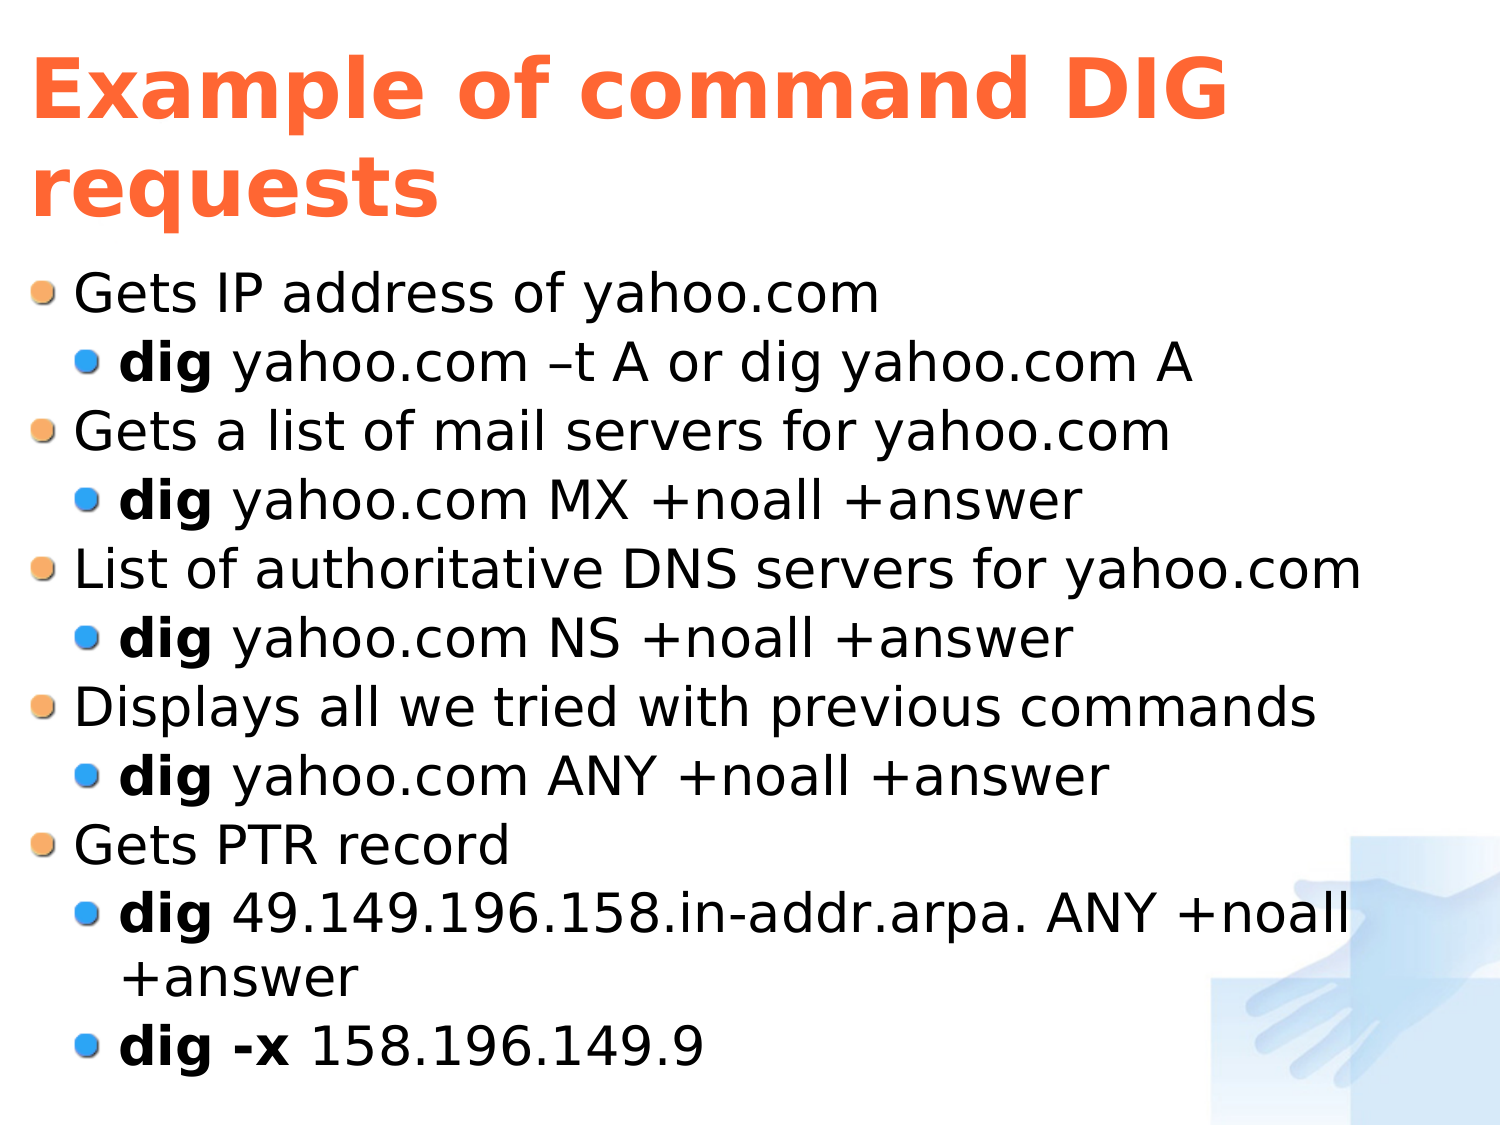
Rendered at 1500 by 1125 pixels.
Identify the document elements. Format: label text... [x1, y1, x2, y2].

title Example of command DIG requests [29, 21, 1477, 257]
list Gets IP address of yahoo.com dig yahoo.com –t A or dig yahoo.com A Gets a list of mail servers for yahoo.com dig yahoo.com MX +noall +answer List of authoritative DNS servers for yahoo.com dig yahoo.com NS +noall +answer Displays all we tried with previous commands dig yahoo.com ANY +noall +answer Gets PTR record dig 49.149.196.158.in-addr.arpa. ANY +noall +answer dig -x 158.196.149.9 [29, 262, 1477, 1093]
picture [0, 0, 1500, 1125]
